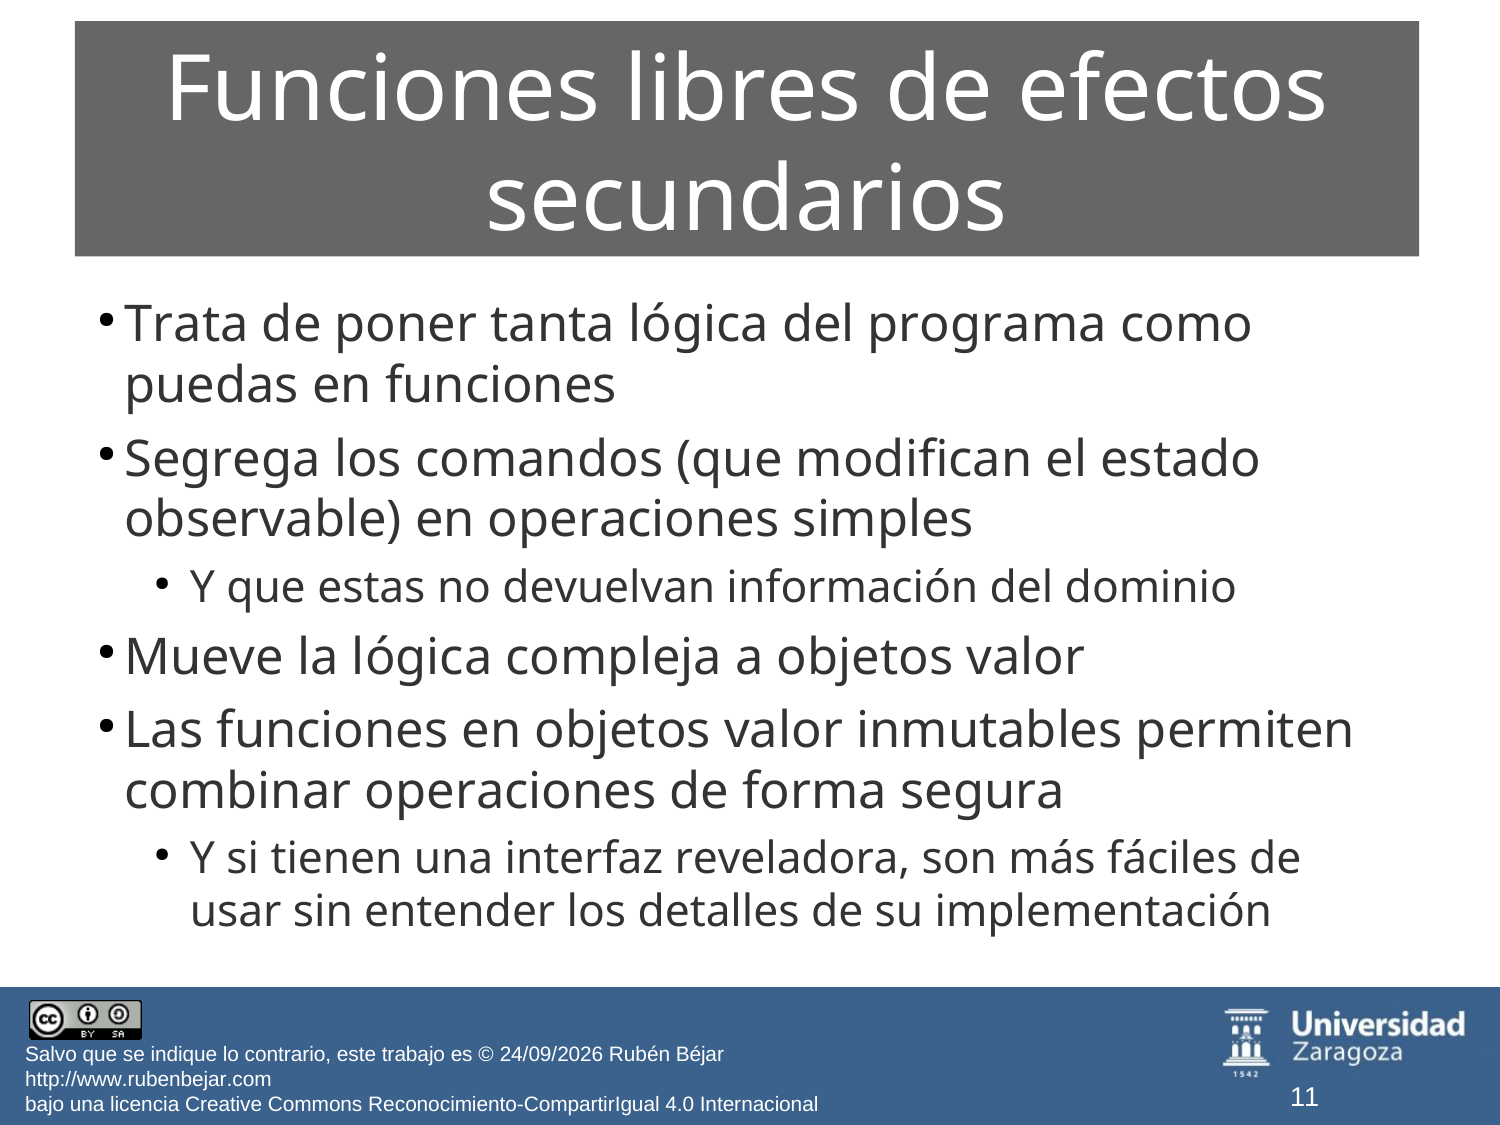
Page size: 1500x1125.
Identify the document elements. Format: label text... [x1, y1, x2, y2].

picture [0, 987, 1500, 1125]
title Funciones libres de efectos secundarios [74, 21, 1420, 257]
list Trata de poner tanta lógica del programa como puedas en funciones Segrega los comandos (que modifican el estado observable) en operaciones simples Y que estas no devuelvan información del dominio Mueve la lógica compleja a objetos valor Las funciones en objetos valor inmutables permiten combinar operaciones de forma segura Y si tienen una interfaz reveladora, son más fáciles de usar sin entender los detalles de su implementación [82, 283, 1418, 957]
